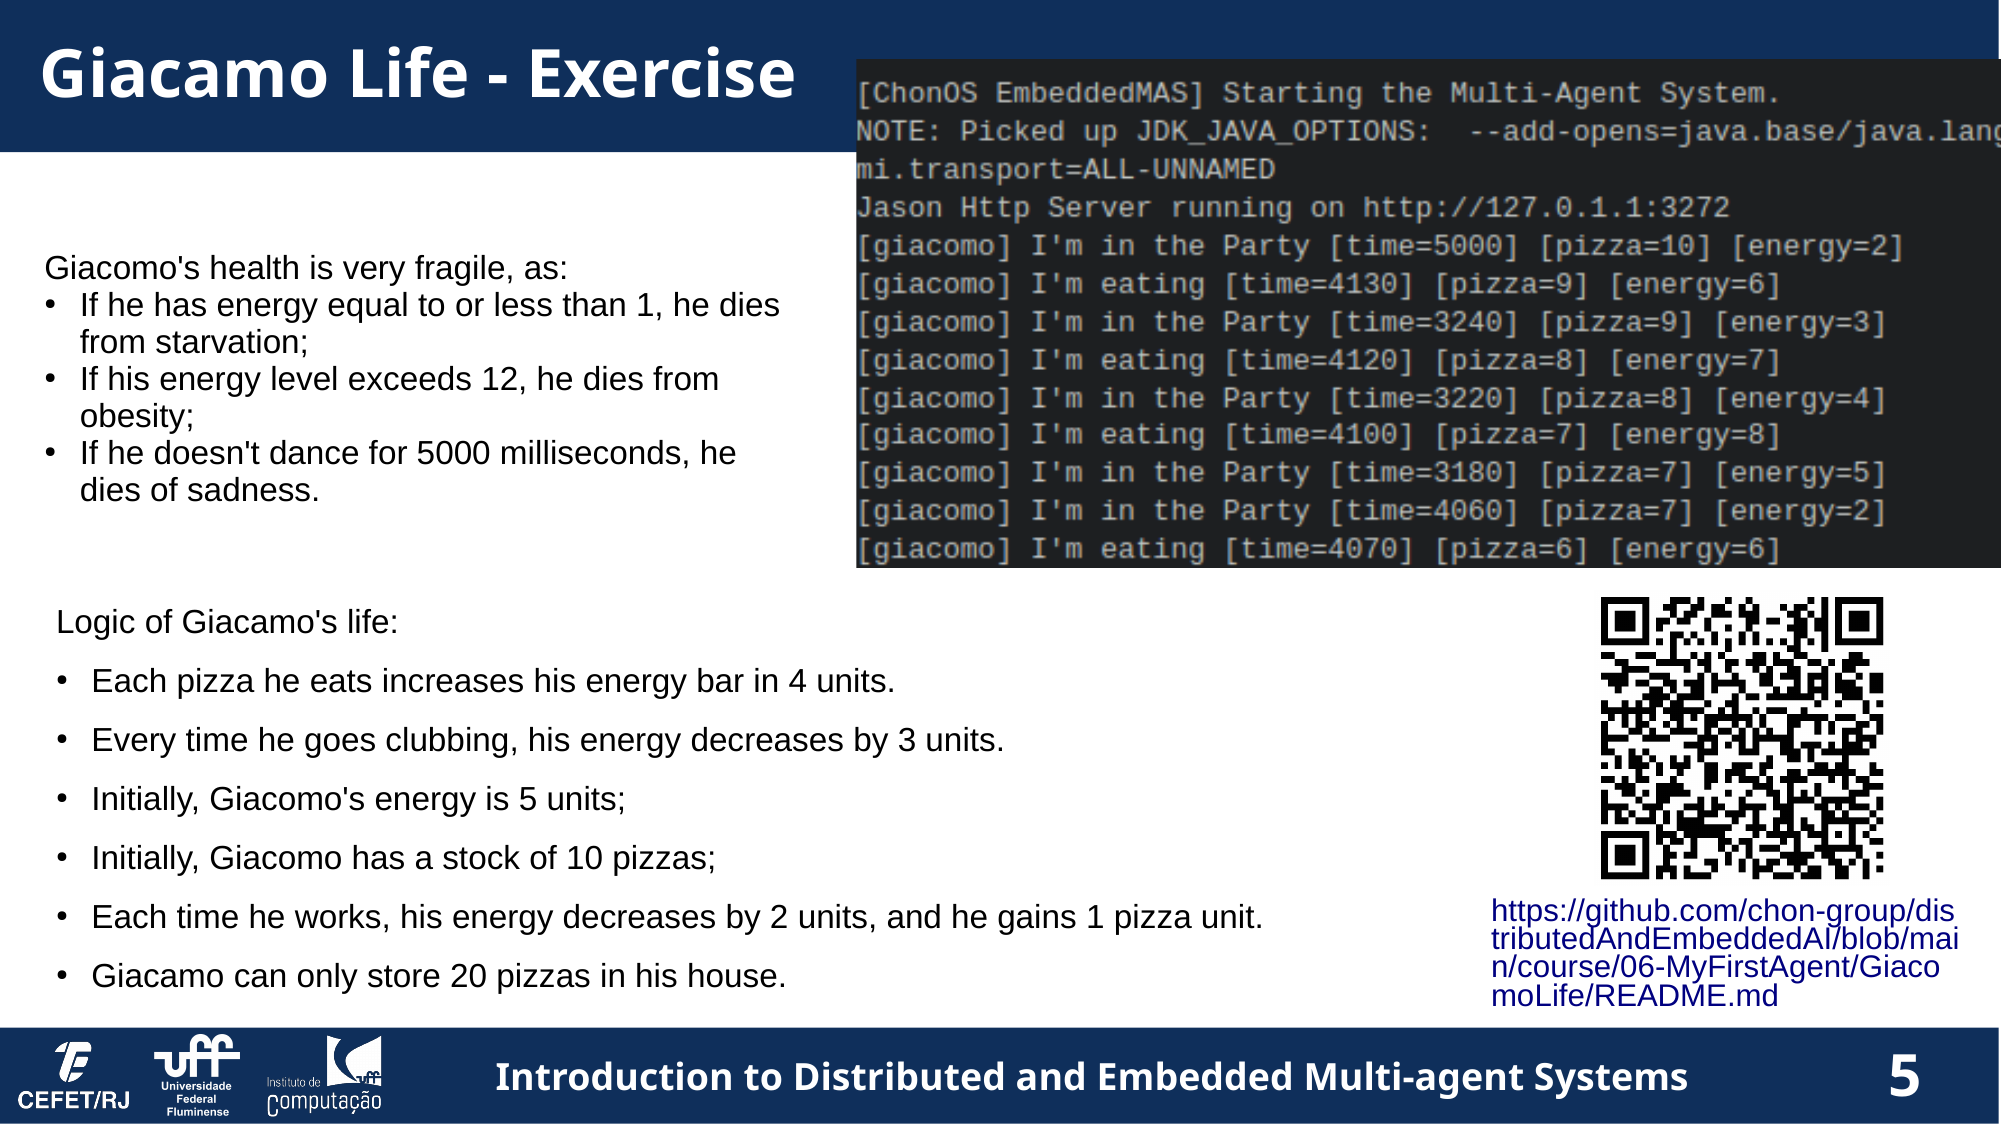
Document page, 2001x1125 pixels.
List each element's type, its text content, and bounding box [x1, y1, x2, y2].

picture [153, 1033, 241, 1121]
picture [265, 1033, 383, 1117]
text_box Giacomo's health is very fragile, as: If he has energy equal to or less than 1, he dies from starvation; If his energy level exceeds 12, he dies from obesity; If he doesn't dance for 5000 milliseconds, he dies of sadness. [29, 242, 798, 517]
text_box Giacamo Life - Exercise [25, 23, 1999, 119]
picture [18, 1021, 129, 1125]
text_box https://github.com/chon-group/distributedAndEmbeddedAI/blob/main/course/06-MyFirstAgent/GiacomoLife/README.md [1476, 885, 1979, 1125]
picture [1594, 590, 1890, 886]
text_box Logic of Giacamo's life: Each pizza he eats increases his energy bar in 4 units. Every time he goes clubbing, his energy decreases by 3 units. Initially, Giacomo's energy is 5 units; Initially, Giacomo has a stock of 10 pizzas; Each time he works, his energy decreases by 2 units, and he gains 1 pizza unit. Giacamo can only store 20 pizzas in his house. [41, 596, 1489, 1010]
picture [856, 59, 2001, 568]
